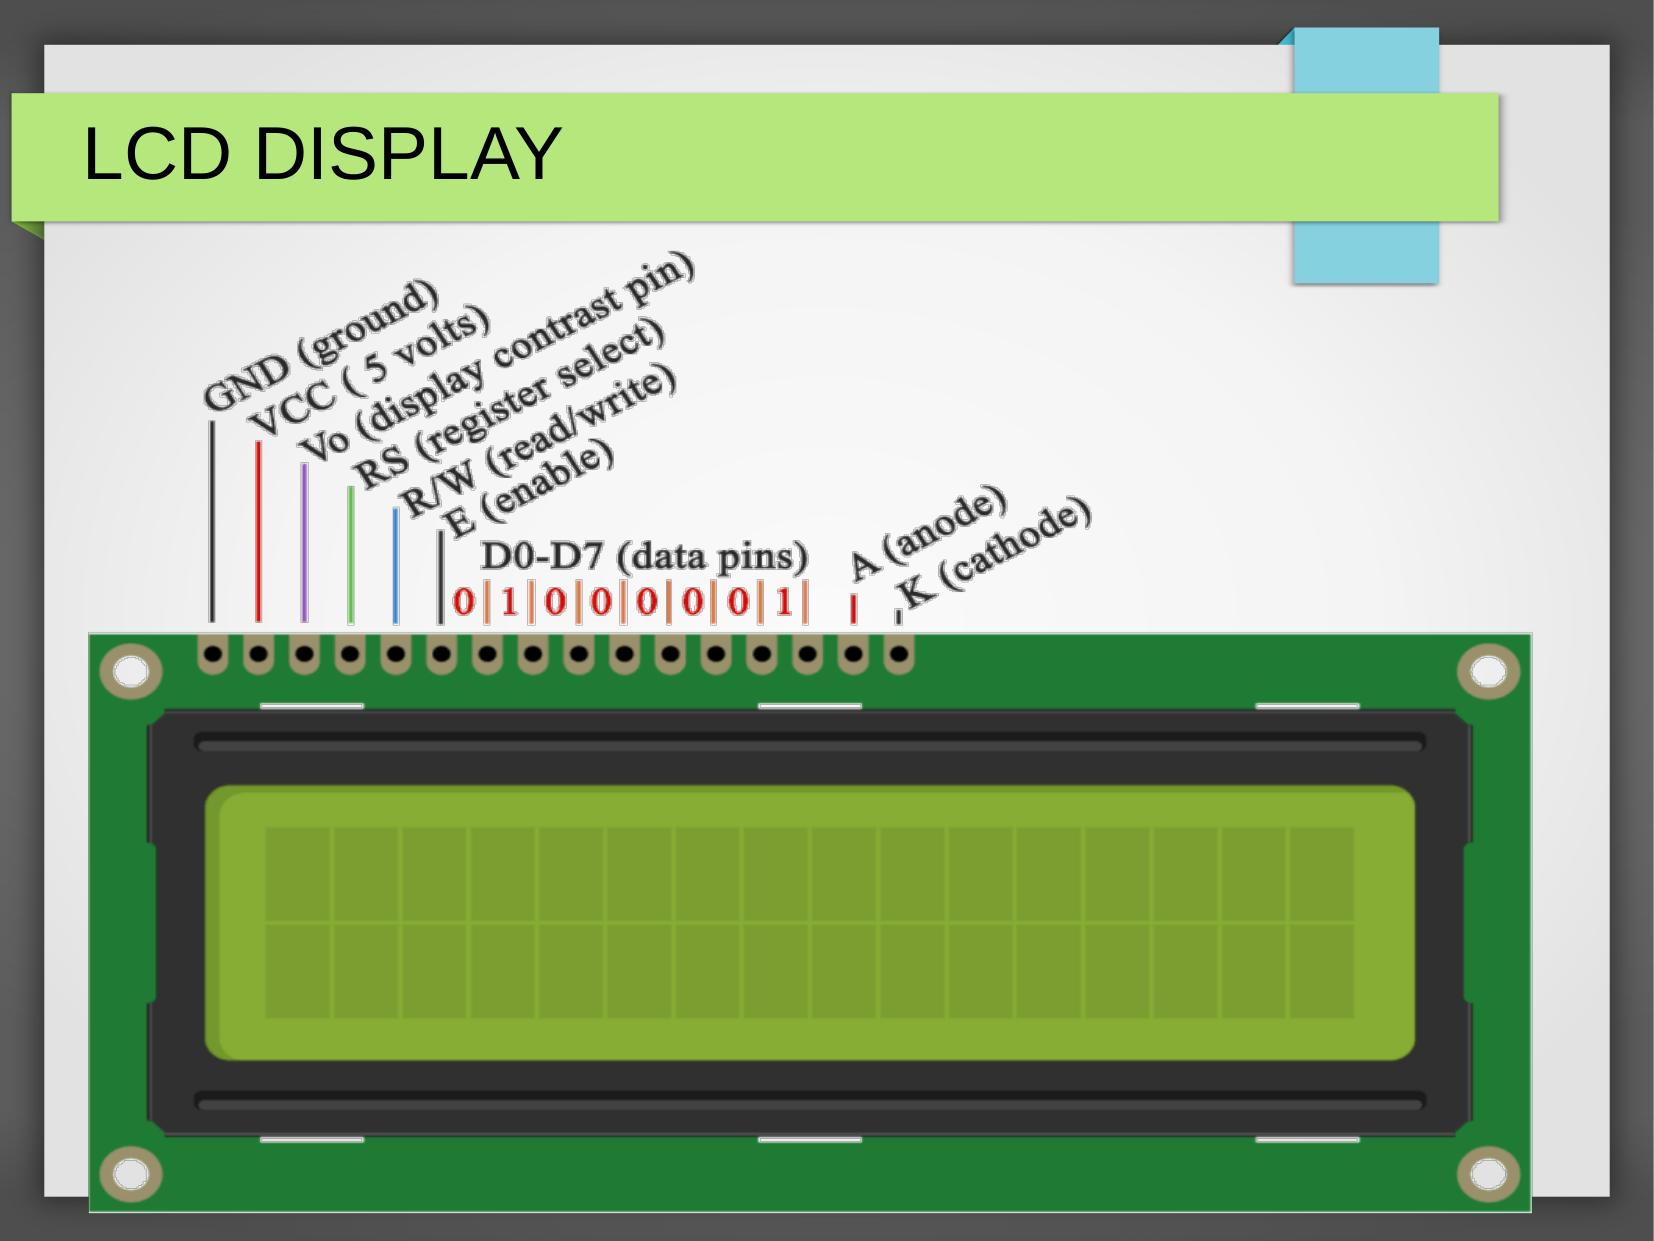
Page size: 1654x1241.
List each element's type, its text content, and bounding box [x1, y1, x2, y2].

title LCD DISPLAY [82, 94, 1264, 213]
picture [0, 0, 1654, 1241]
